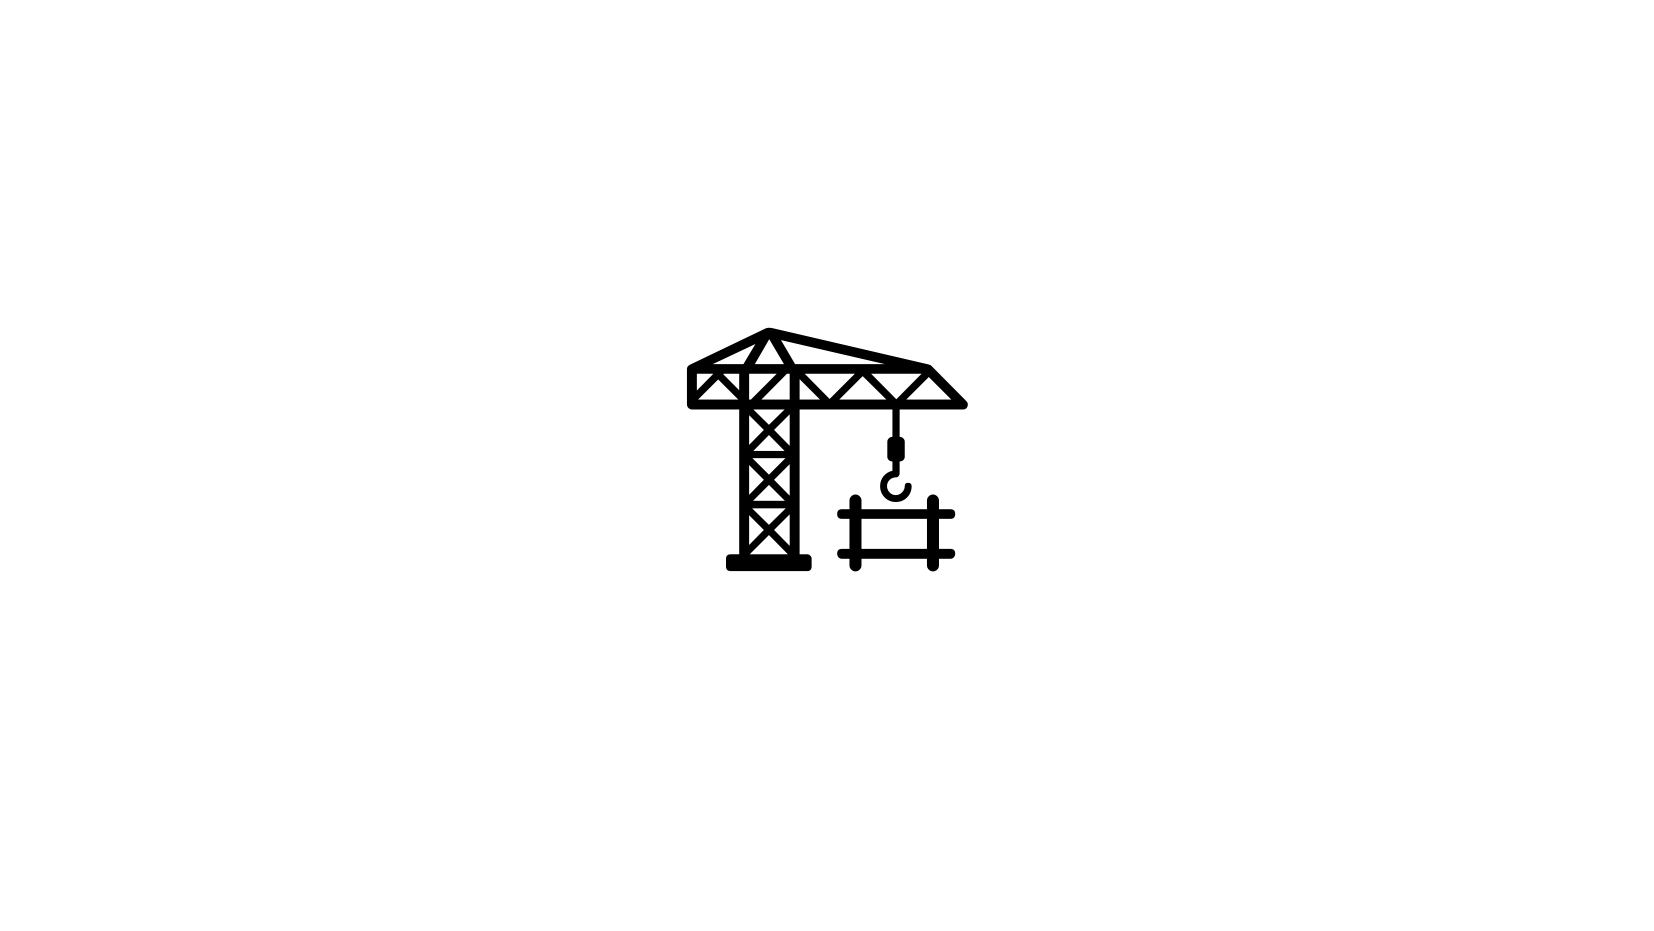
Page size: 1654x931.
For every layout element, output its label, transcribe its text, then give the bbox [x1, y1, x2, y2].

title 🏗 [83, 37, 1572, 863]
